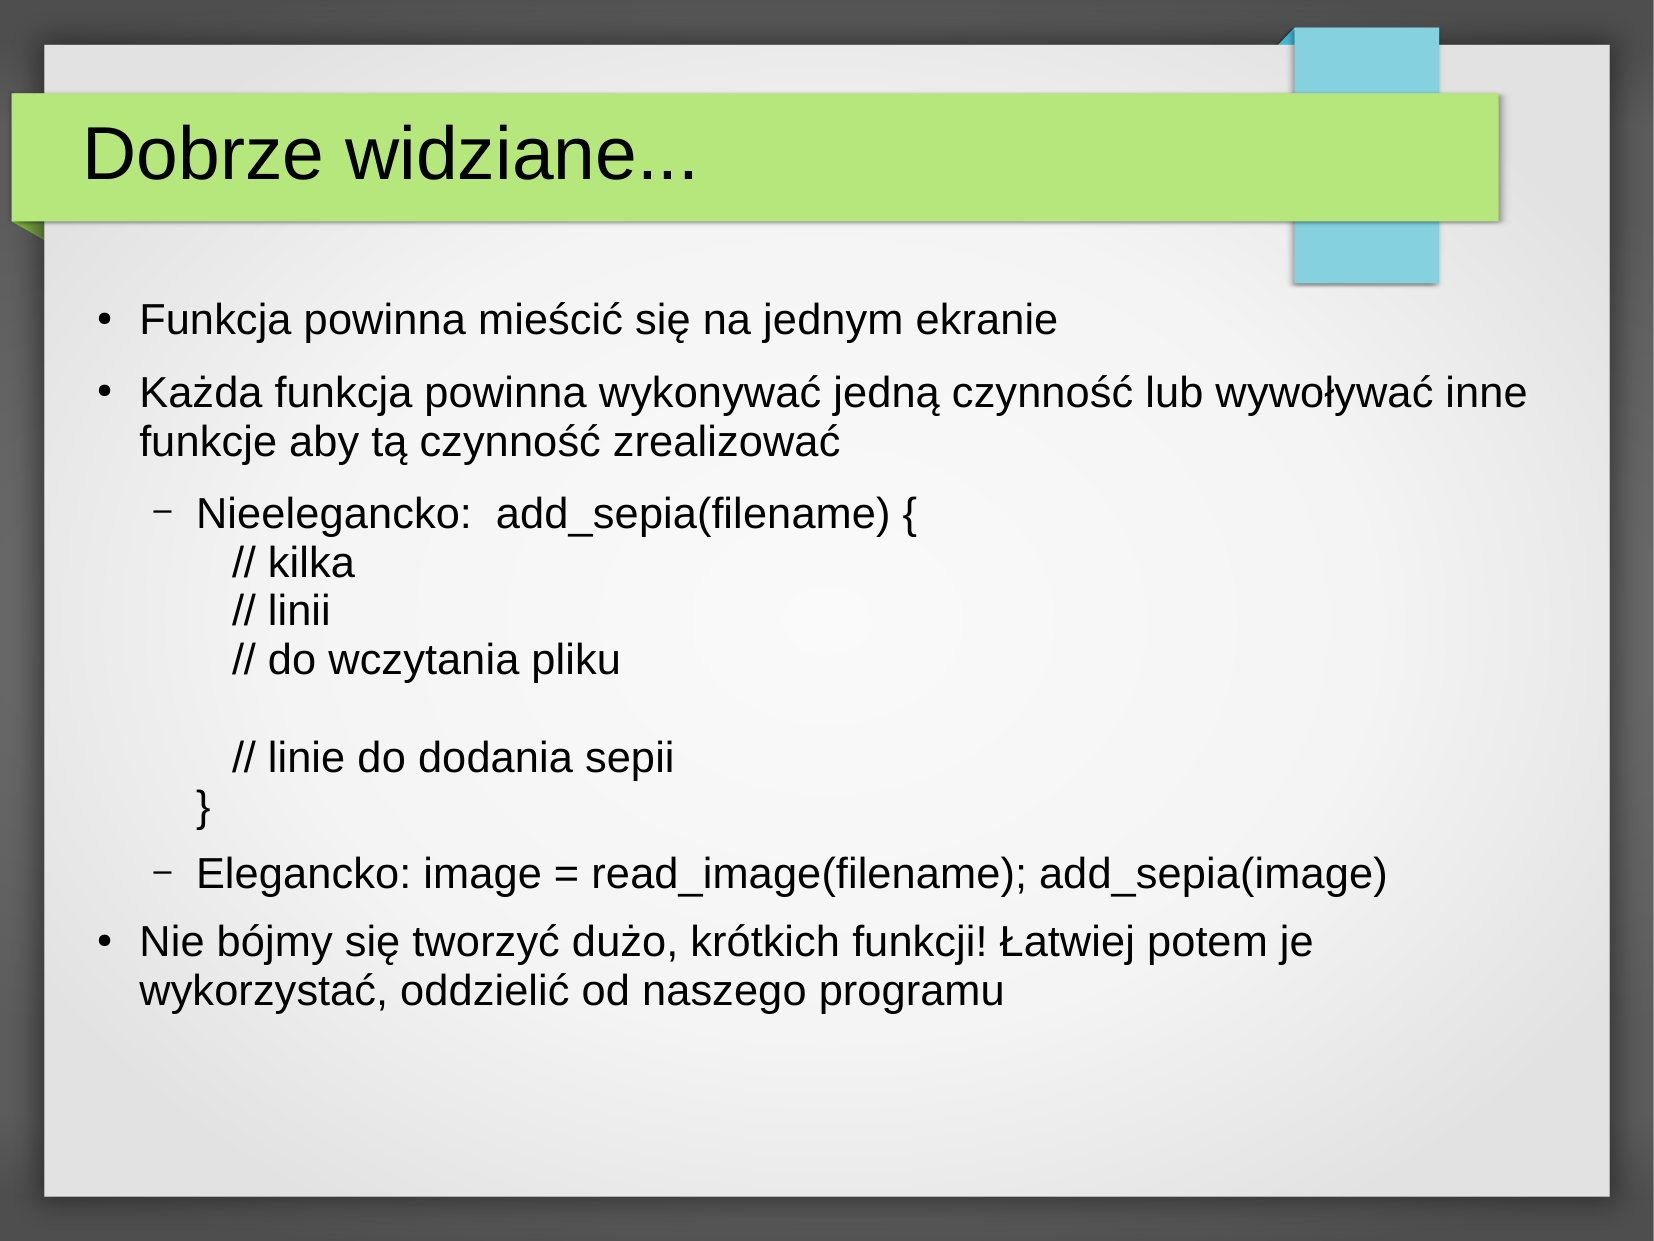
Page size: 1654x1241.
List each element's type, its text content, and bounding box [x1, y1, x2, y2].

list Funkcja powinna mieścić się na jednym ekranie Każda funkcja powinna wykonywać jedną czynność lub wywoływać inne funkcje aby tą czynność zrealizować Nieelegancko: add_sepia(filename) { // kilka // linii // do wczytania pliku // linie do dodania sepii } Elegancko: image = read_image(filename); add_sepia(image) Nie bójmy się tworzyć dużo, krótkich funkcji! Łatwiej potem je wykorzystać, oddzielić od naszego programu [82, 295, 1571, 1015]
picture [0, 0, 1654, 1241]
title Dobrze widziane... [82, 94, 1264, 213]
